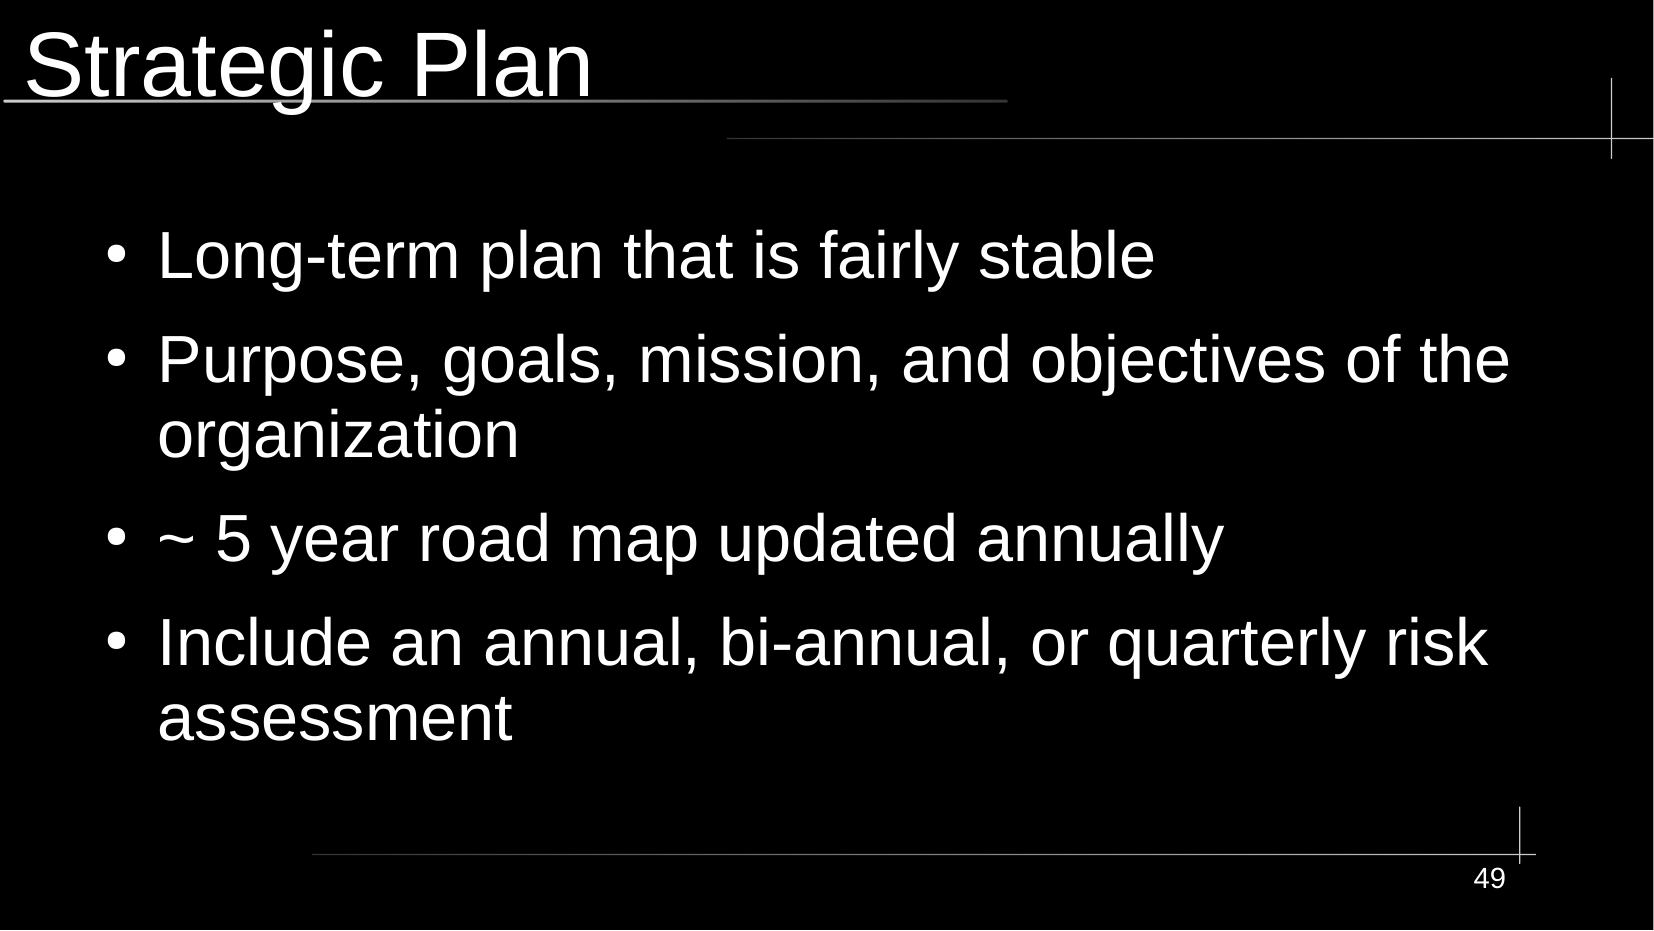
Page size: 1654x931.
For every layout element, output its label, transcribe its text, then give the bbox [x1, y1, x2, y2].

list Long-term plan that is fairly stable Purpose, goals, mission, and objectives of the organization ~ 5 year road map updated annually Include an annual, bi-annual, or quarterly risk assessment [86, 217, 1576, 901]
title Strategic Plan [23, 11, 1589, 119]
